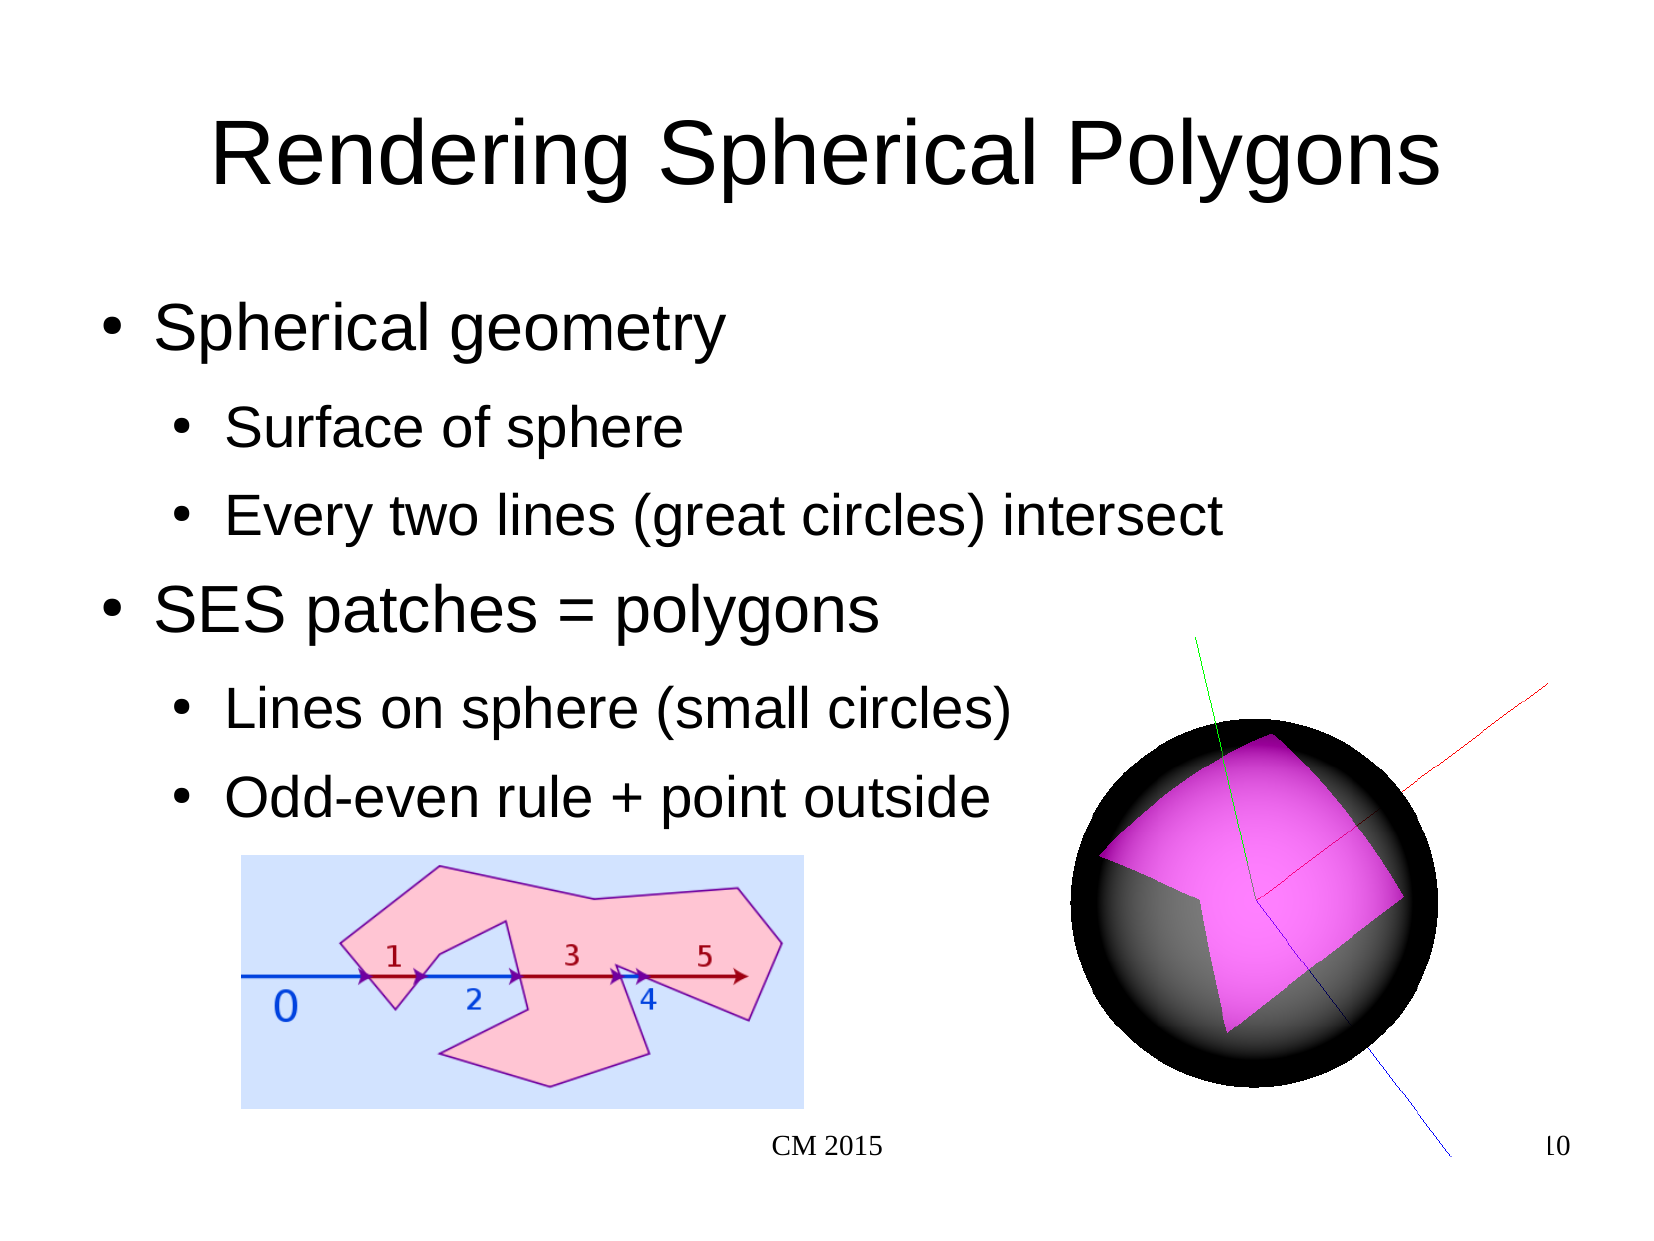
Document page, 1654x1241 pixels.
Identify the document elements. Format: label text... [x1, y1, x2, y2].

picture [962, 1109, 1548, 1157]
picture [241, 855, 804, 1109]
list Spherical geometry Surface of sphere Every two lines (great circles) intersect SES patches = polygons Lines on sphere (small circles) Odd-even rule + point outside [82, 290, 1571, 1109]
title Rendering Spherical Polygons [82, 49, 1571, 257]
